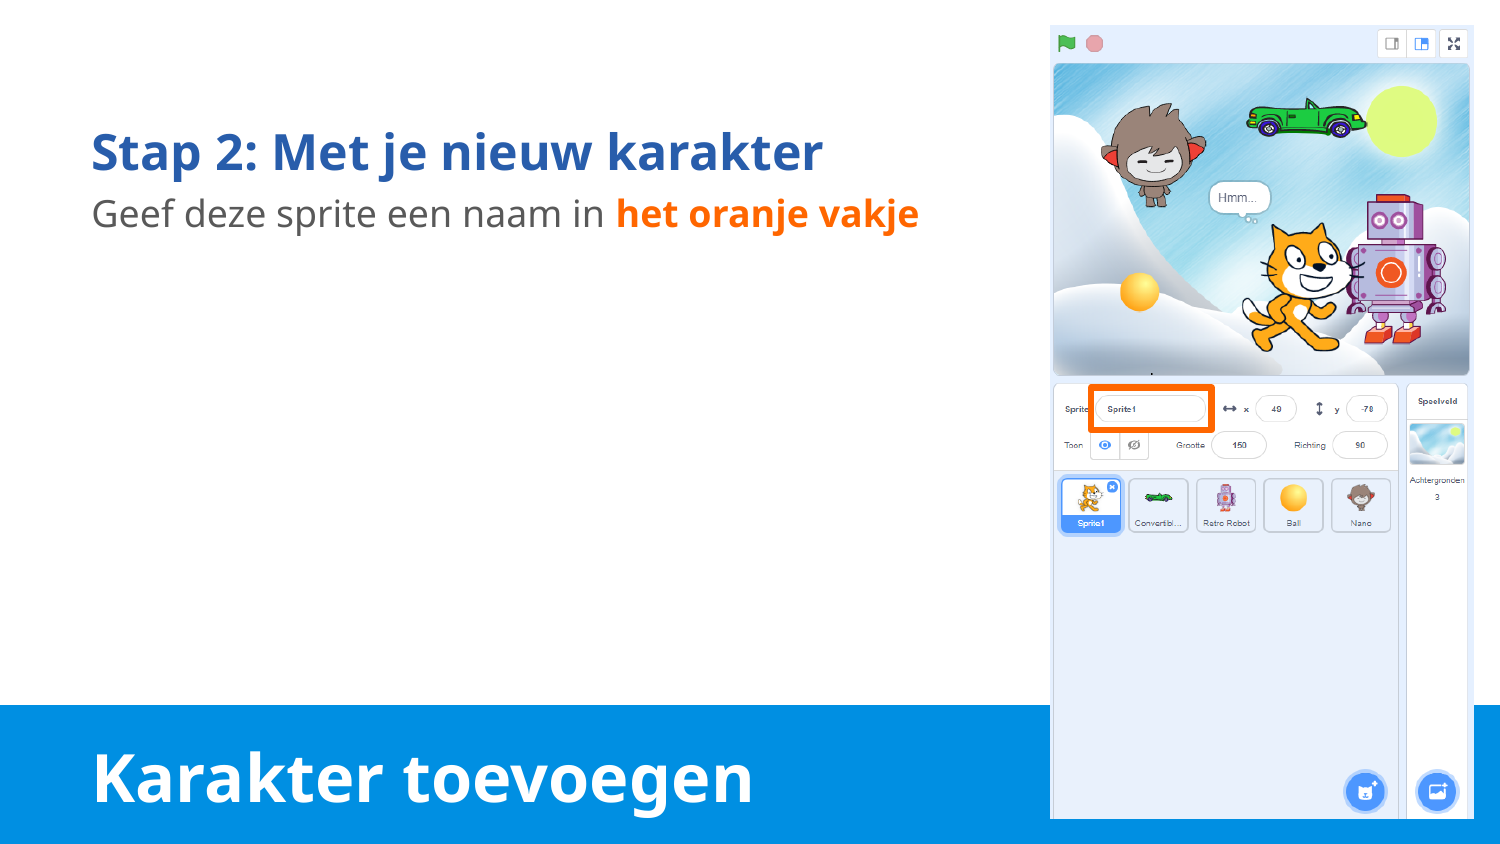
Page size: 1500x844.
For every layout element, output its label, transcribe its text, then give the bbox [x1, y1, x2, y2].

subtitle Stap 2: Met je nieuw karakter [76, 75, 1050, 152]
list Geef deze sprite een naam in het oranje vakje [76, 168, 1050, 500]
picture [0, 25, 1500, 844]
title Karakter toevoegen [76, 721, 1500, 828]
